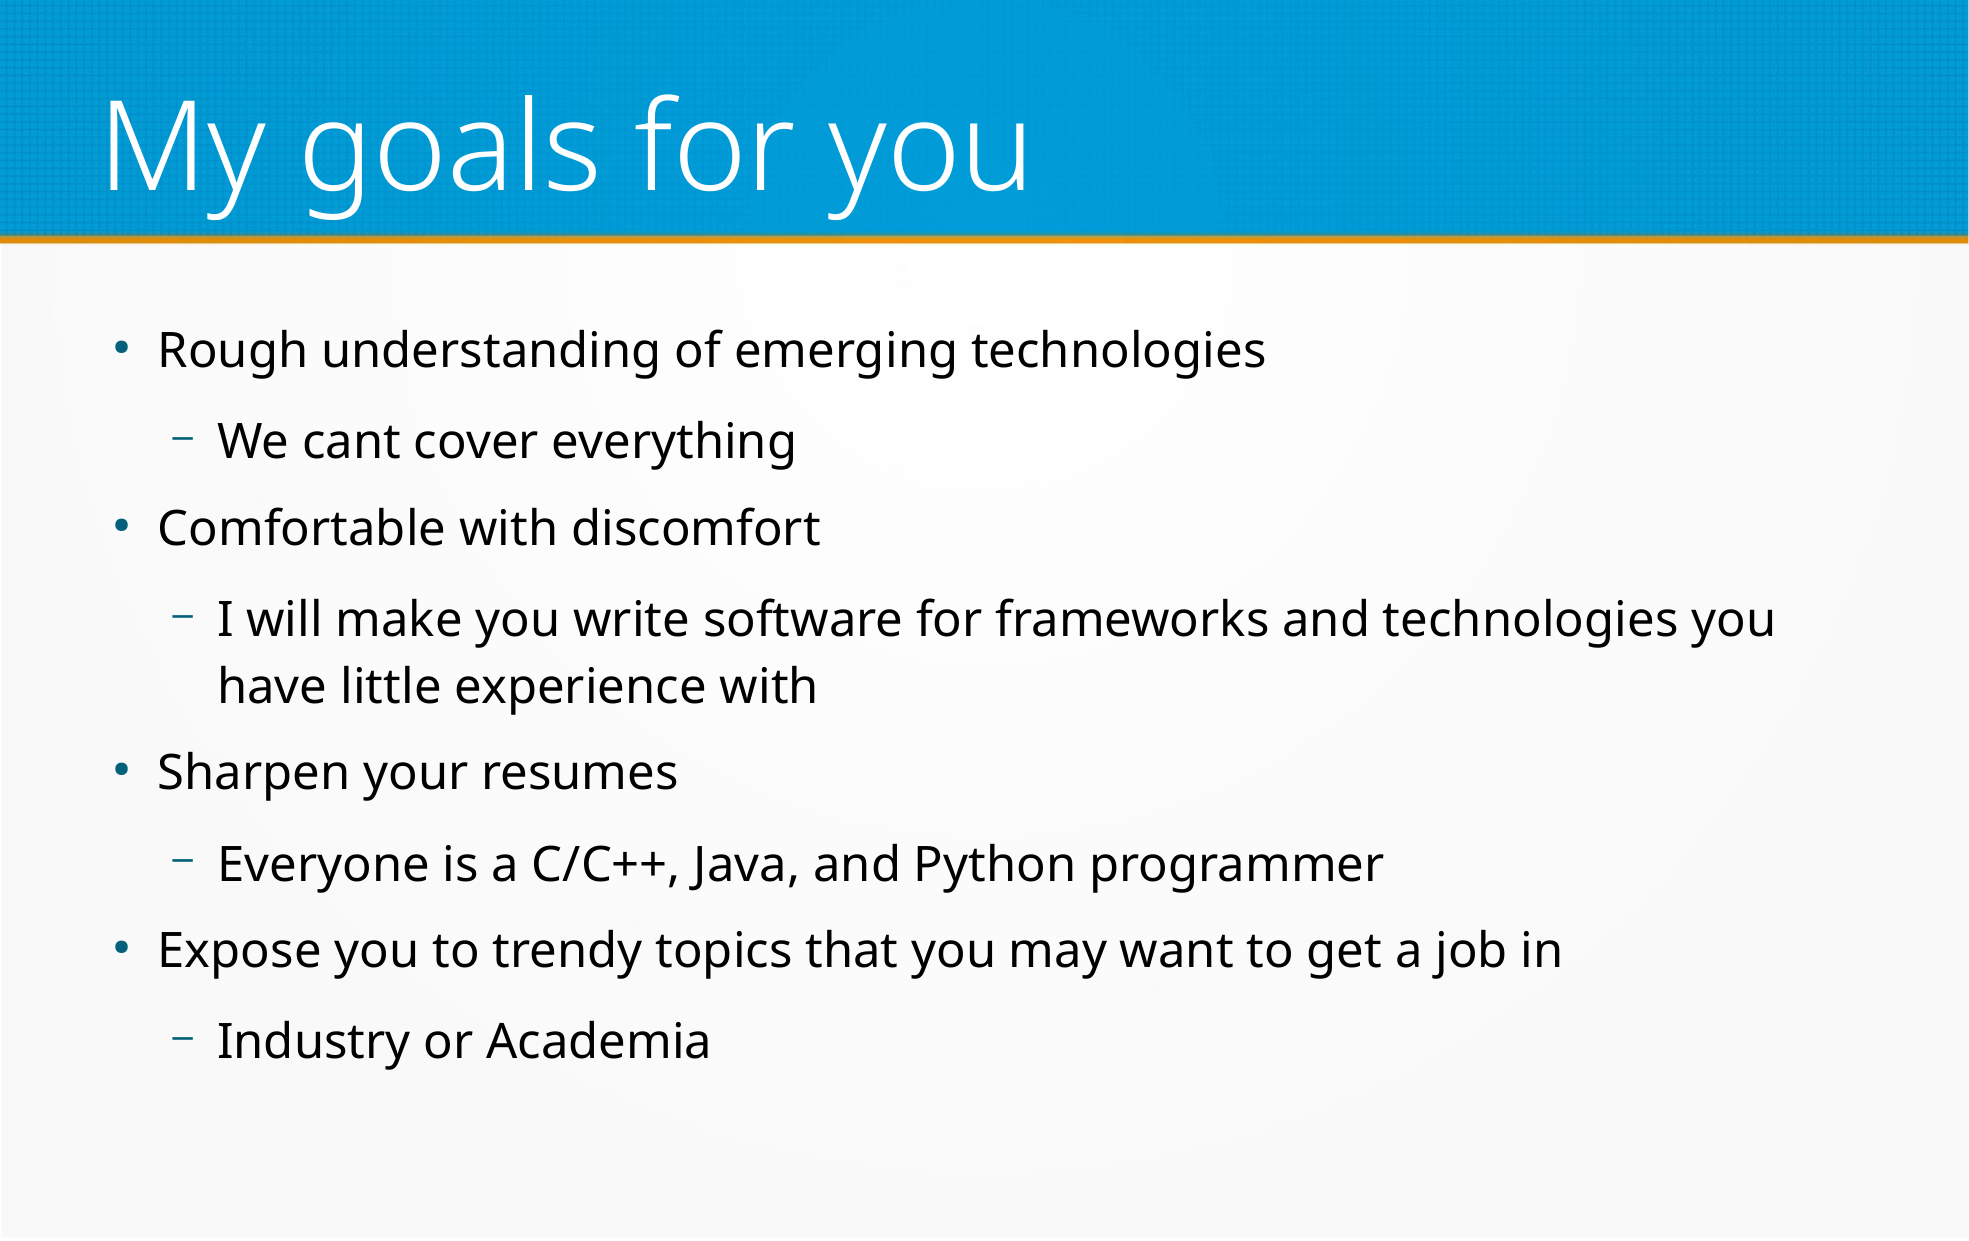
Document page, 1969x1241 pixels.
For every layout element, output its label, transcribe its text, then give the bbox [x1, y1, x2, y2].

list Rough understanding of emerging technologies We cant cover everything Comfortable with discomfort I will make you write software for frameworks and technologies you have little experience with Sharpen your resumes Everyone is a C/C++, Java, and Python programmer Expose you to trendy topics that you may want to get a job in Industry or Academia [98, 315, 1861, 1081]
title My goals for you [98, 19, 1870, 227]
picture [0, 233, 1969, 1241]
